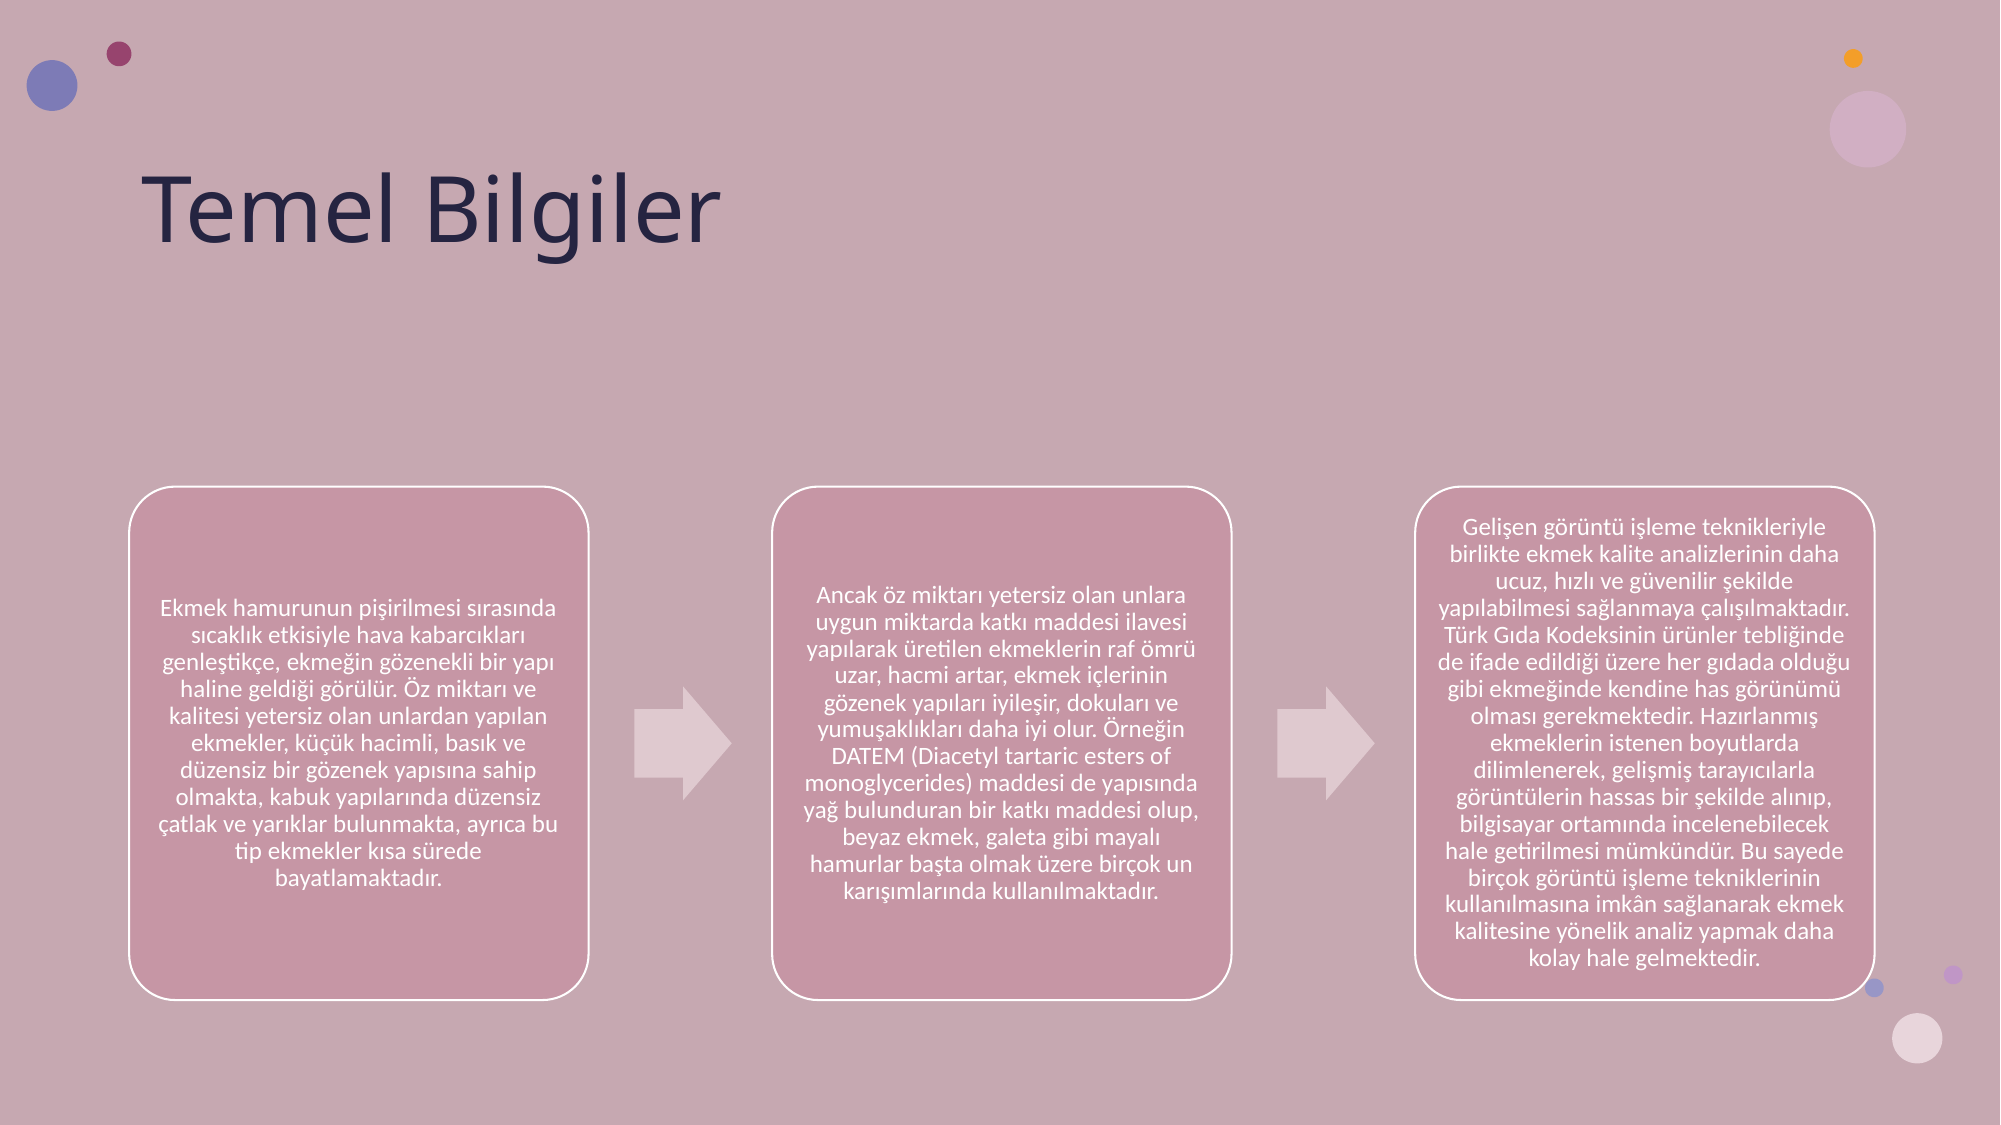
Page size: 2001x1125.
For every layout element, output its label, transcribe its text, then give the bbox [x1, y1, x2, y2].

text_box Ekmek hamurunun pişirilmesi sırasında sıcaklık etkisiyle hava kabarcıkları genleştikçe, ekmeğin gözenekli bir yapı haline geldiği görülür. Öz miktarı ve kalitesi yetersiz olan unlardan yapılan ekmekler, küçük hacimli, basık ve düzensiz bir gözenek yapısına sahip olmakta, kabuk yapılarında düzensiz çatlak ve yarıklar bulunmakta, ayrıca bu tip ekmekler kısa sürede bayatlamaktadır. [129, 486, 589, 1001]
text_box Gelişen görüntü işleme teknikleriyle birlikte ekmek kalite analizlerinin daha ucuz, hızlı ve güvenilir şekilde yapılabilmesi sağlanmaya çalışılmaktadır. Türk Gıda Kodeksinin ürünler tebliğinde de ifade edildiği üzere her gıdada olduğu gibi ekmeğinde kendine has görünümü olması gerekmektedir. Hazırlanmış ekmeklerin istenen boyutlarda dilimlenerek, gelişmiş tarayıcılarla görüntülerin hassas bir şekilde alınıp, bilgisayar ortamında incelenebilecek hale getirilmesi mümkündür. Bu sayede birçok görüntü işleme tekniklerinin kullanılmasına imkân sağlanarak ekmek kalitesine yönelik analiz yapmak daha kolay hale gelmektedir. [1415, 486, 1875, 1001]
text_box Ancak öz miktarı yetersiz olan unlara uygun miktarda katkı maddesi ilavesi yapılarak üretilen ekmeklerin raf ömrü uzar, hacmi artar, ekmek içlerinin gözenek yapıları iyileşir, dokuları ve yumuşaklıkları daha iyi olur. Örneğin DATEM (Diacetyl tartaric esters of monoglycerides) maddesi de yapısında yağ bulunduran bir katkı maddesi olup, beyaz ekmek, galeta gibi mayalı hamurlar başta olmak üzere birçok un karışımlarında kullanılmaktadır. [772, 486, 1232, 1001]
text_box [0, 0, 2000, 1125]
title Temel Bilgiler [126, 156, 1894, 452]
